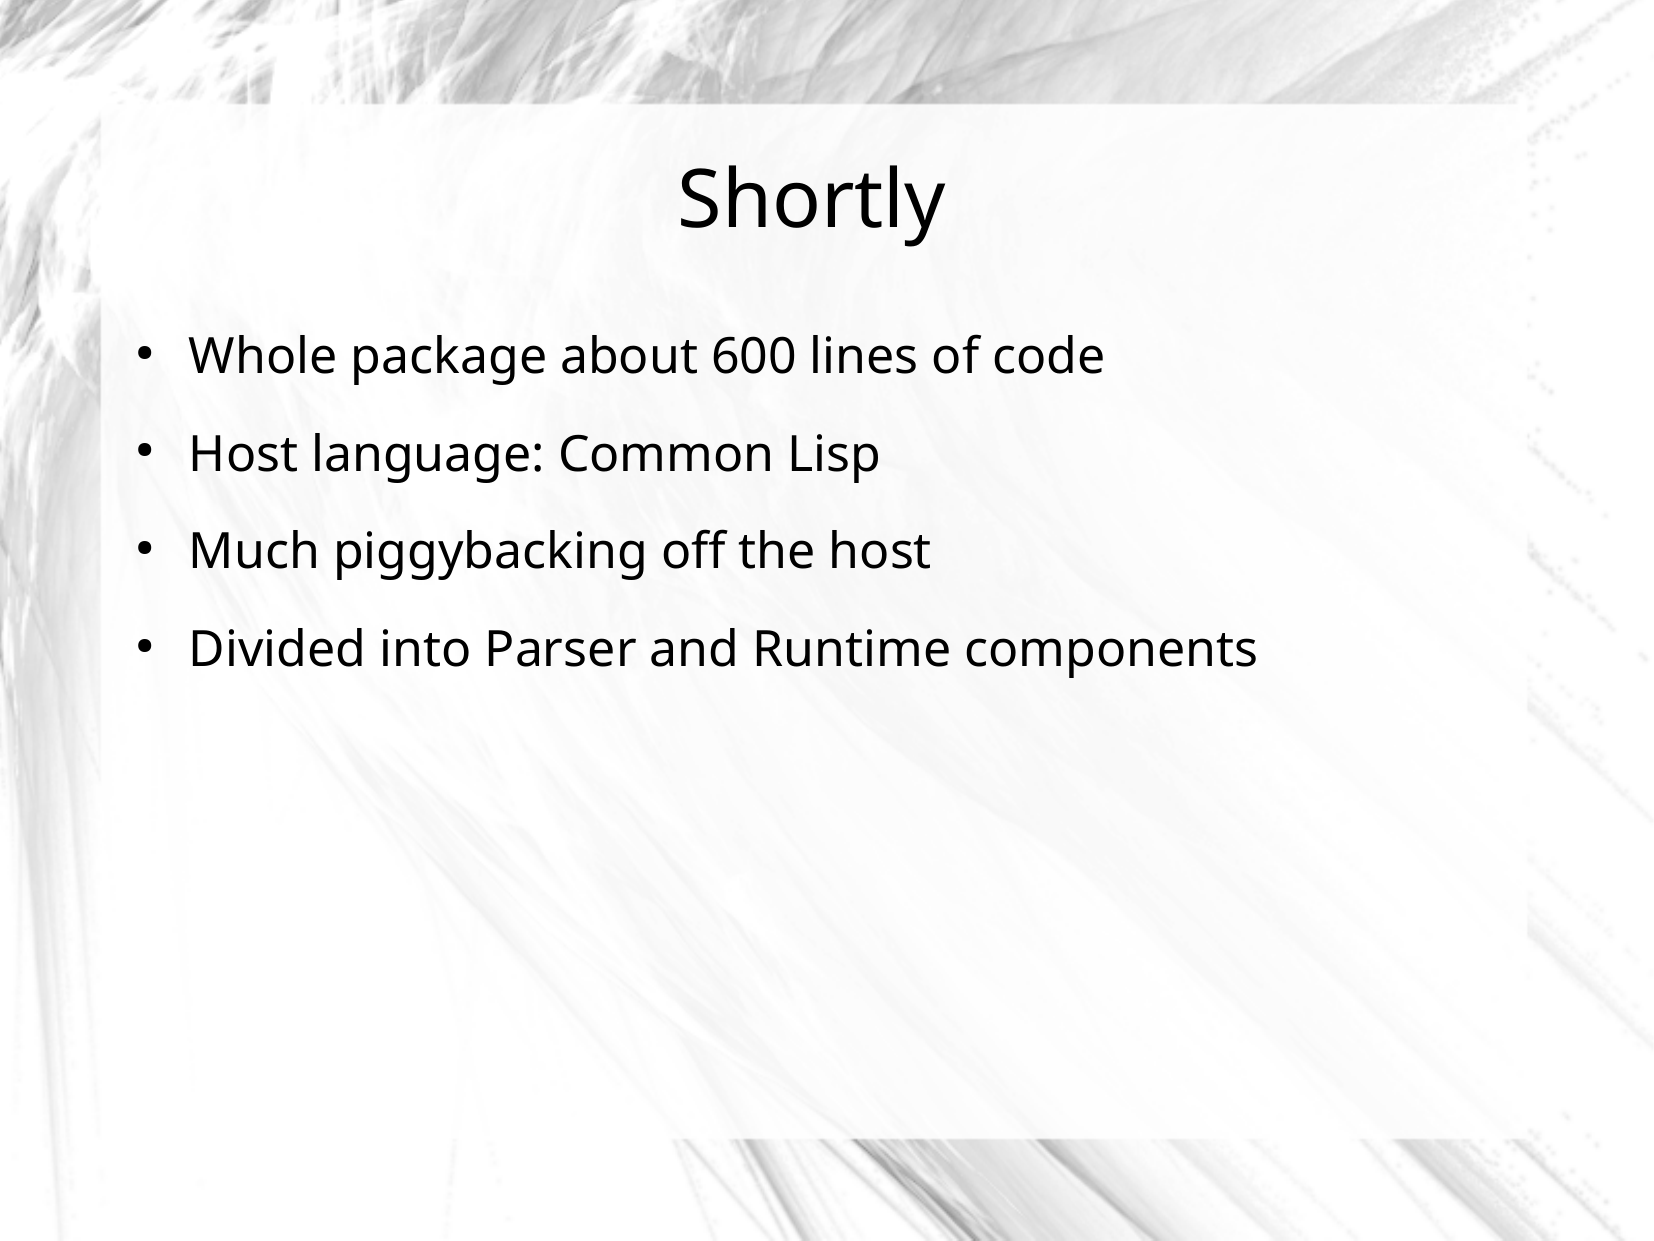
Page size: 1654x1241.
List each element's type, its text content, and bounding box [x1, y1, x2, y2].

title Shortly [118, 112, 1506, 281]
picture [0, 0, 1654, 1241]
list Whole package about 600 lines of code Host language: Common Lisp Much piggybacking off the host Divided into Parser and Runtime components [118, 319, 1571, 1040]
